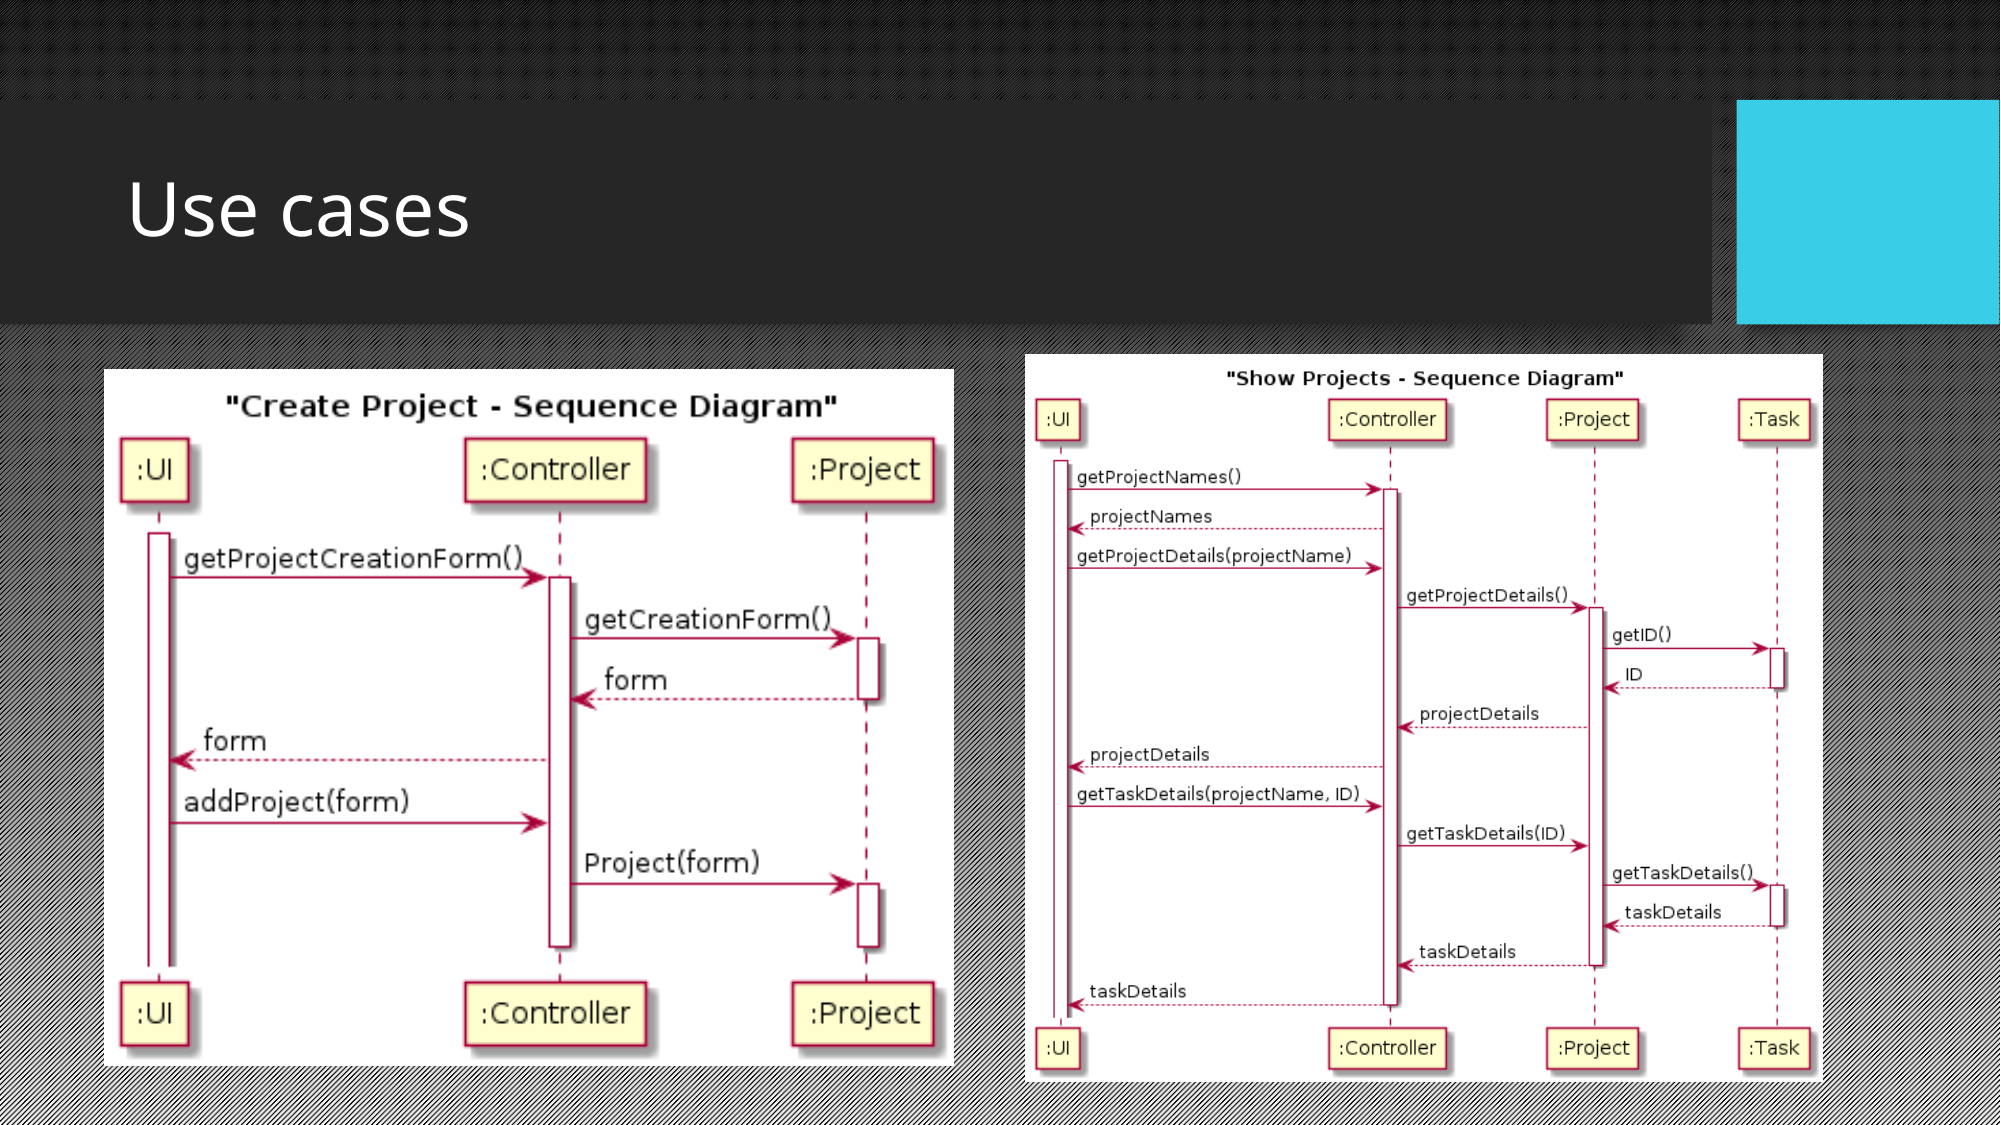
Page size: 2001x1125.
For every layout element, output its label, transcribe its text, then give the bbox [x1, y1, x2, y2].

picture [0, 0, 2000, 1125]
title Use cases [111, 123, 1689, 301]
footer Julien Benaouda, Jeroen Van Der Donckt & Alexander Braekevelt [954, 973, 1025, 1034]
